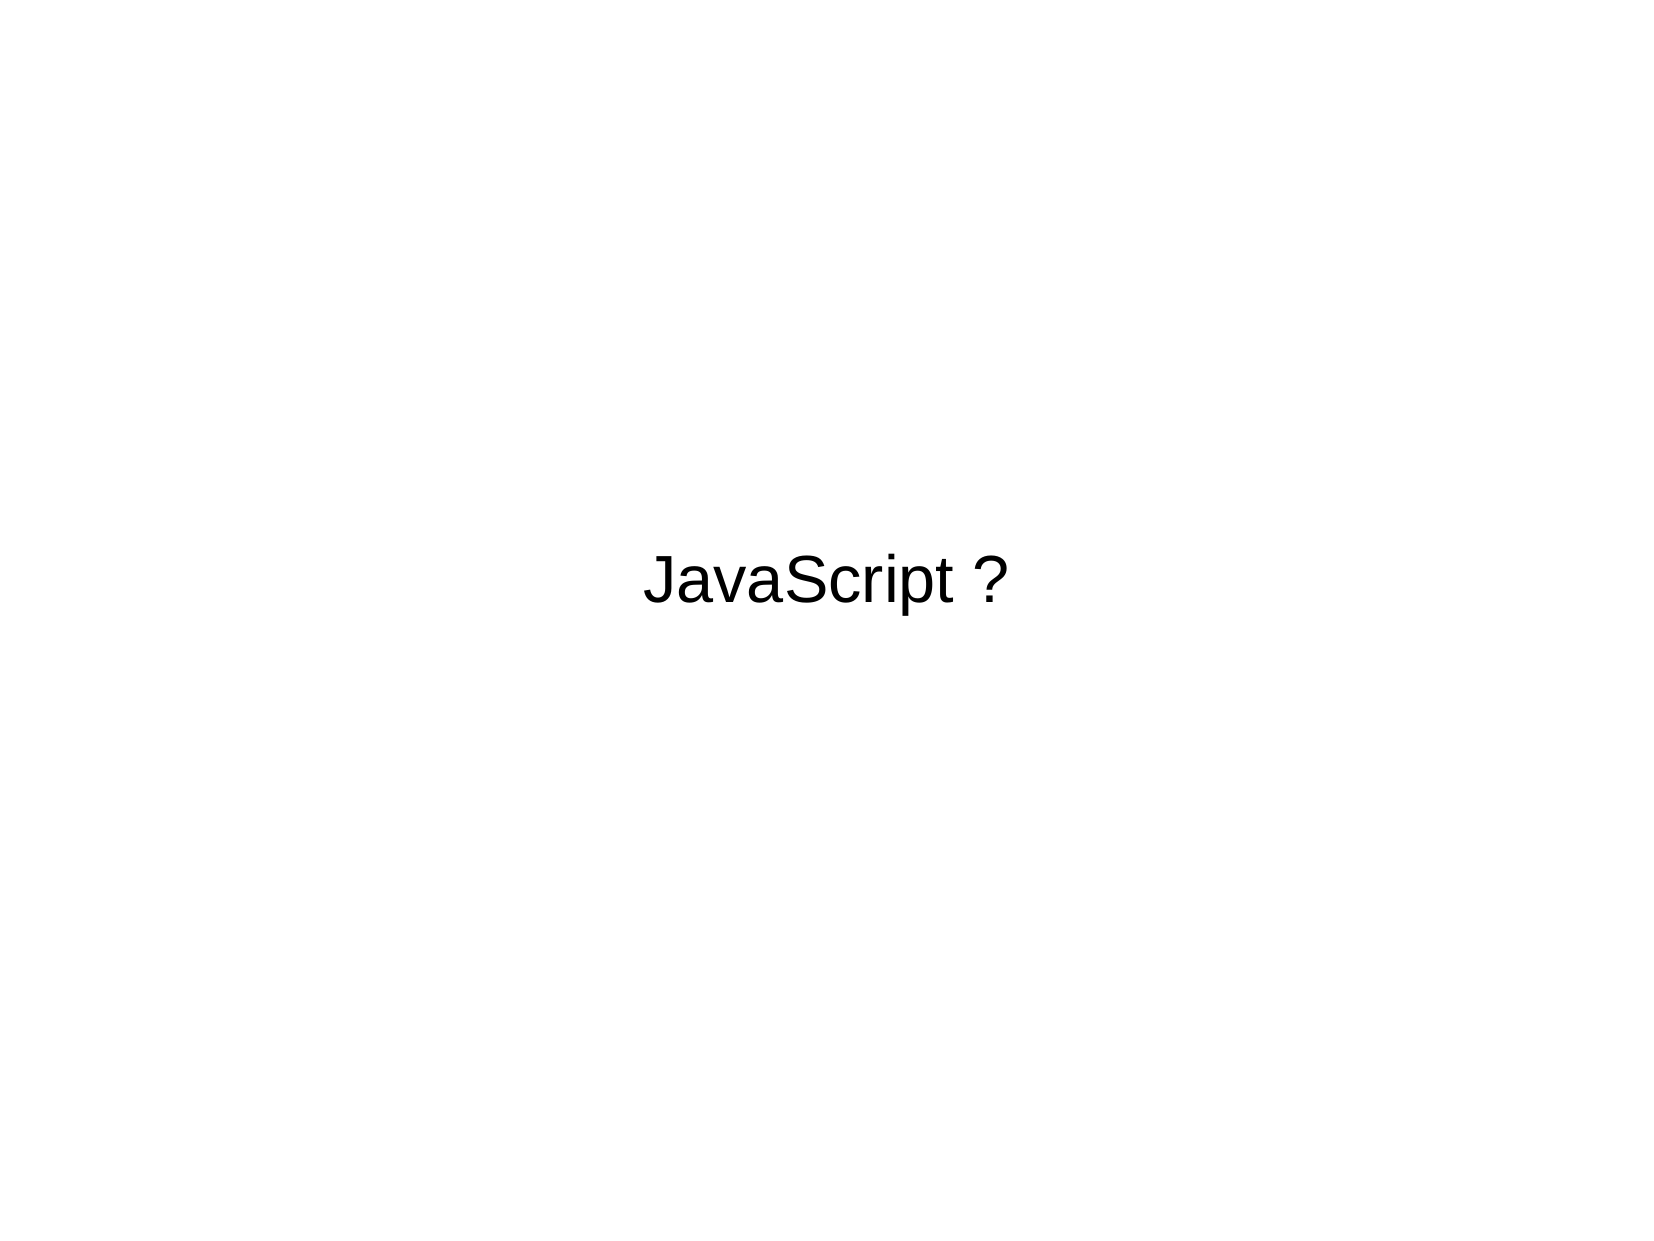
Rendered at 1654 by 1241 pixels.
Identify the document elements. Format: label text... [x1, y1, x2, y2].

subtitle JavaScript ? [82, 49, 1571, 1109]
